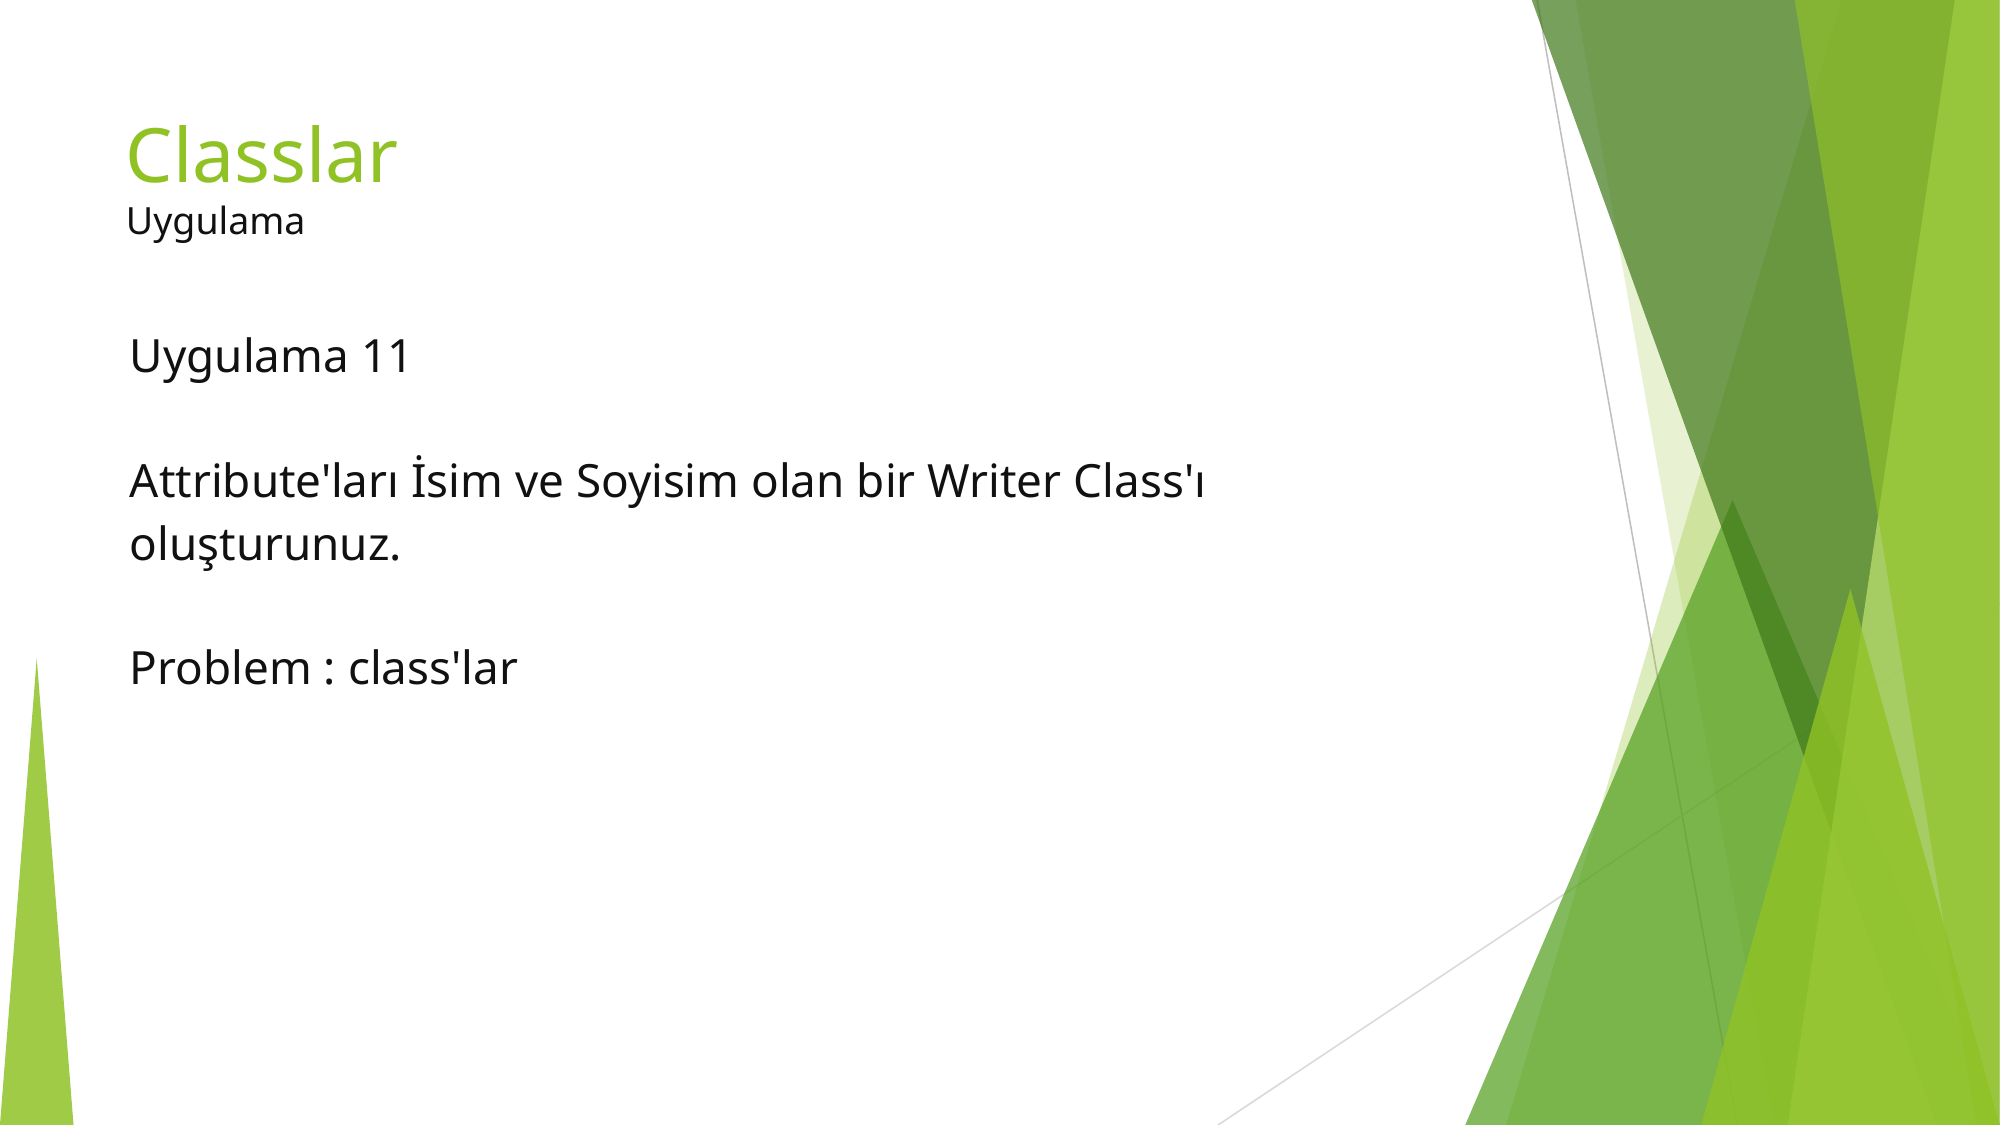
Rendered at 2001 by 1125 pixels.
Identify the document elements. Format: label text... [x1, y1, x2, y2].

text_box Uygulama 11 Attribute'ları İsim ve Soyisim olan bir Writer Class'ı oluşturunuz. Problem : class'lar [129, 291, 1335, 919]
title Classlar Uygulama [111, 99, 1522, 317]
